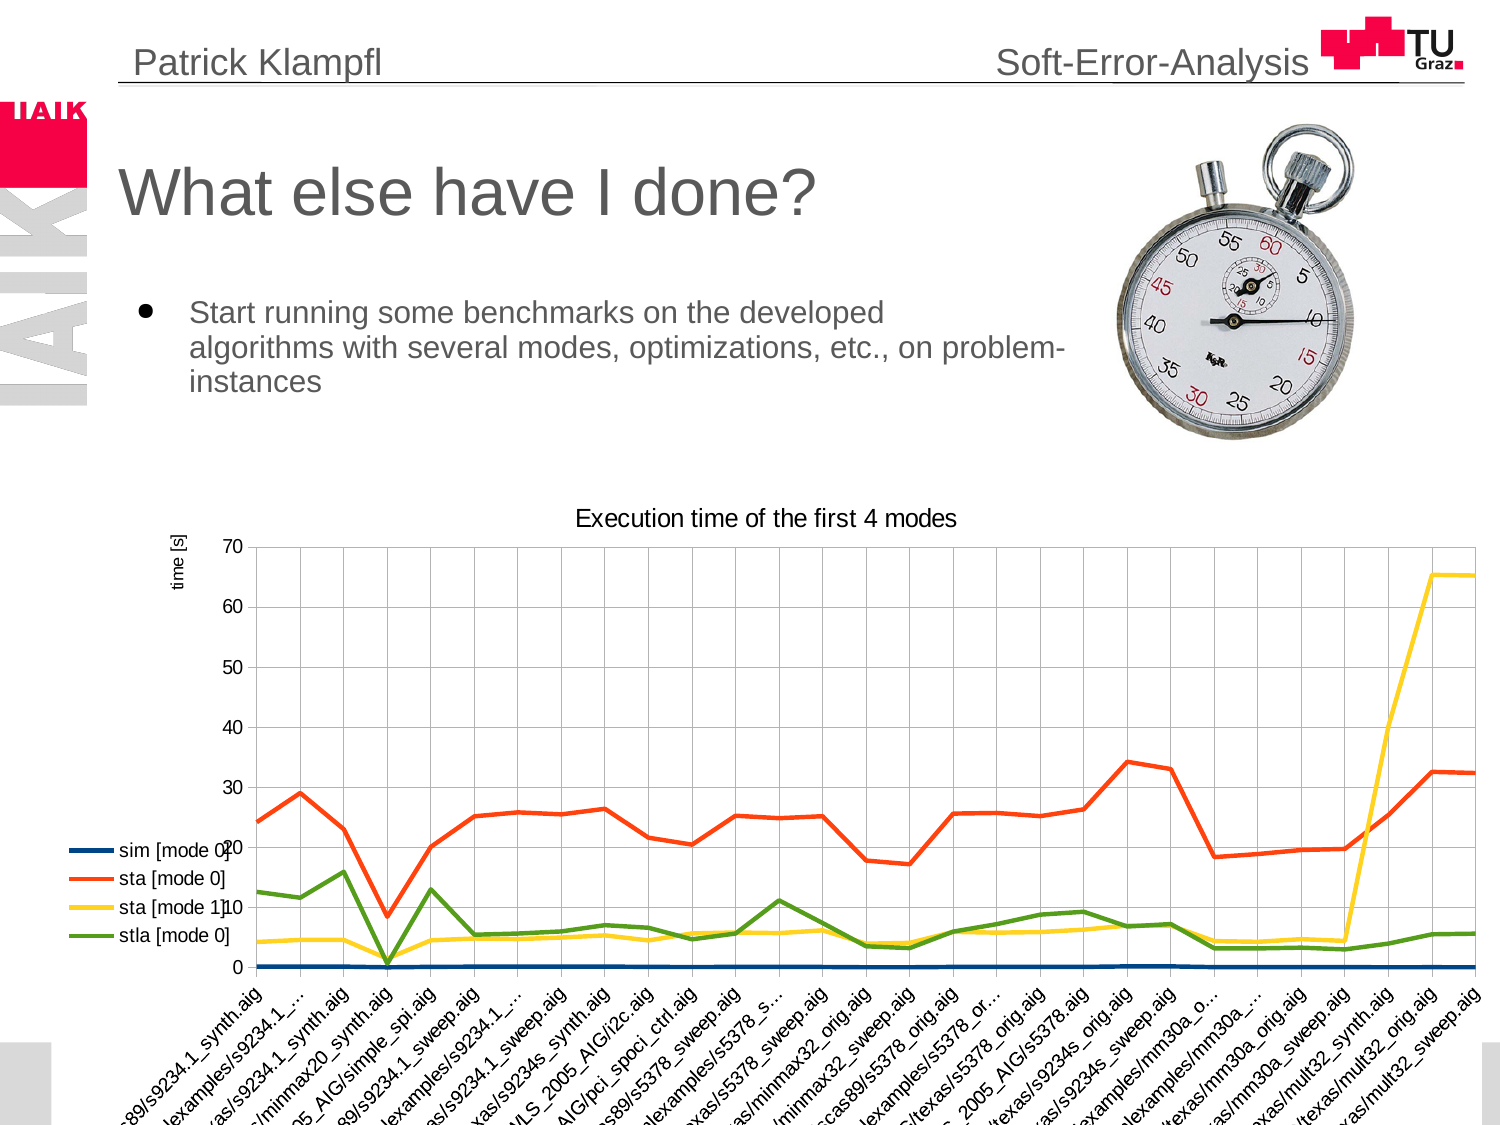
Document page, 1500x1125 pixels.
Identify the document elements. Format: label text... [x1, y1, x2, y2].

chart [0, 472, 1489, 1125]
picture [0, 1, 87, 406]
list Start running some benchmarks on the developed algorithms with several modes, optimizations, etc., on problem- instances [118, 295, 1469, 472]
picture [1074, 107, 1417, 449]
title What else have I done? [118, 98, 1469, 287]
picture [1318, 12, 1466, 73]
